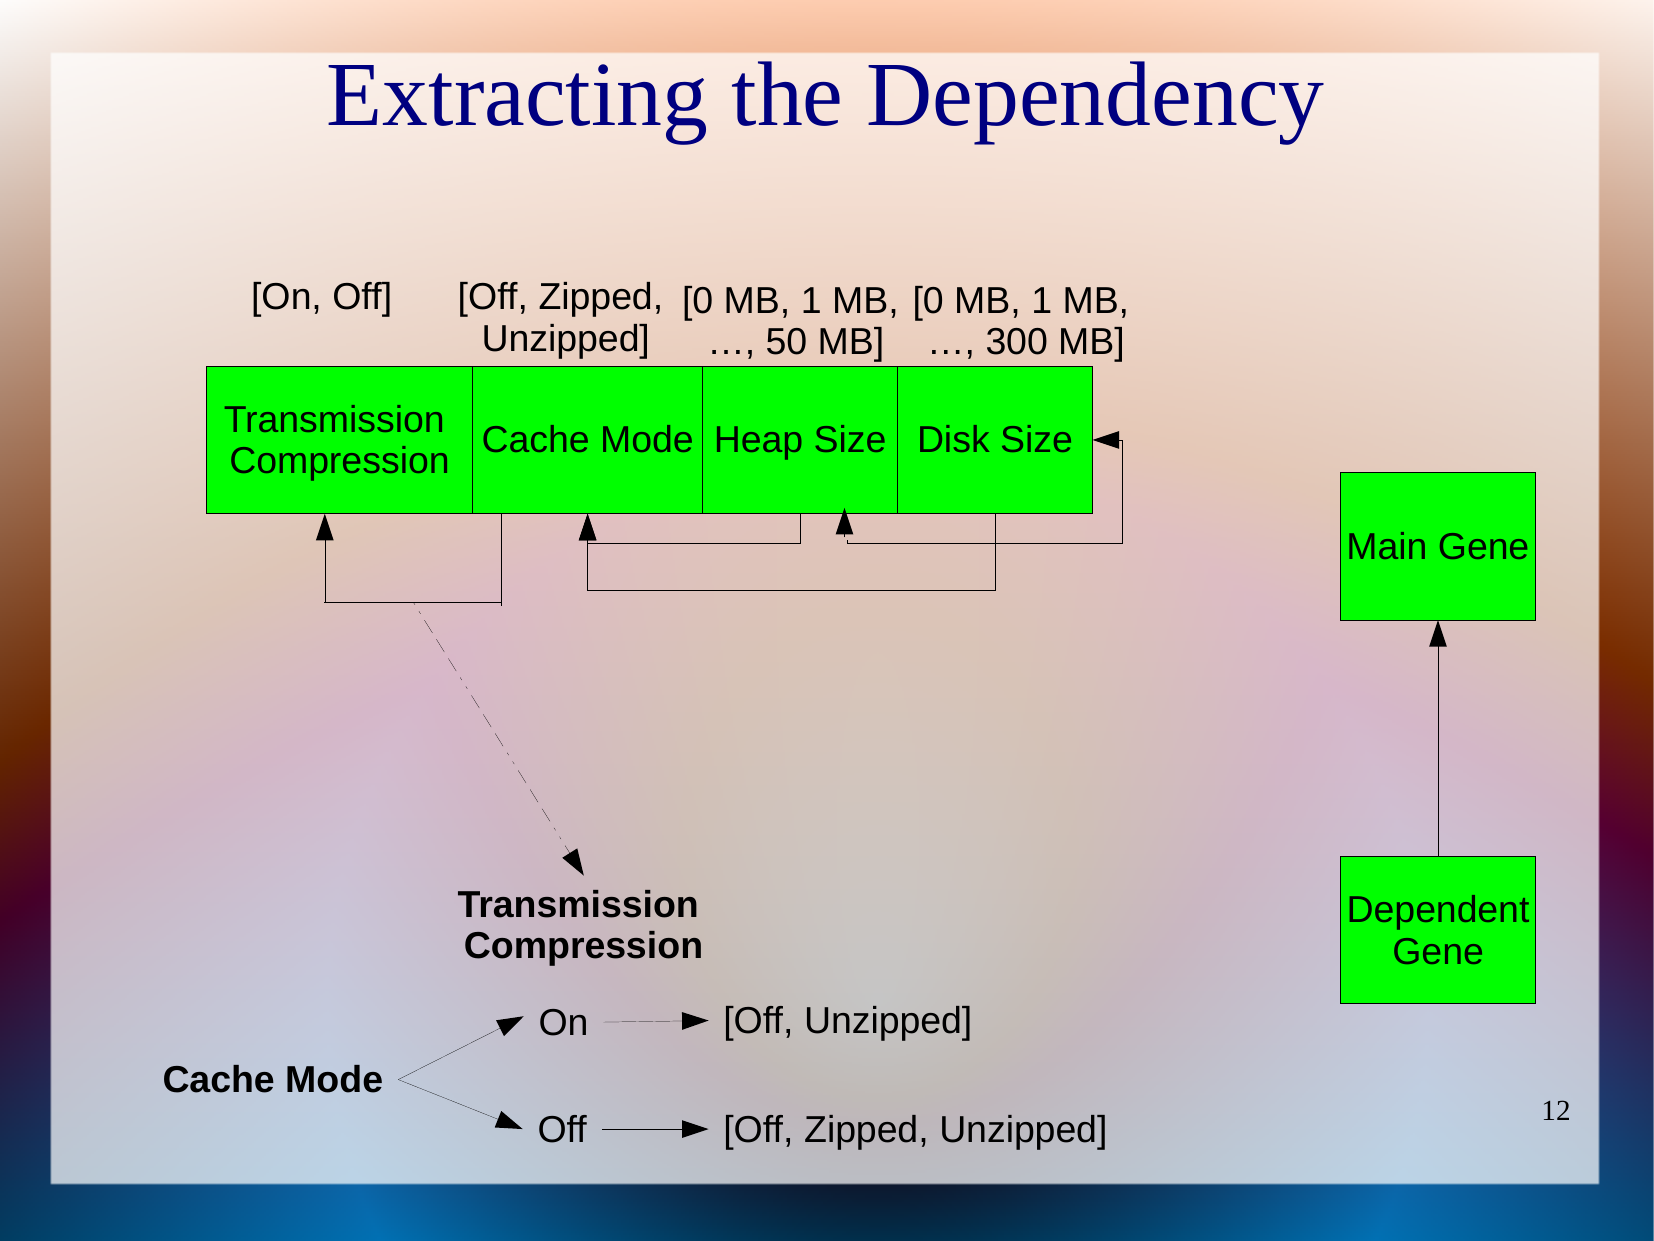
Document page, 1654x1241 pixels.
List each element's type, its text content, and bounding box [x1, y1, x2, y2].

text_box [0 MB, 1 MB, …, 300 MB] [897, 271, 1145, 371]
text_box On [523, 993, 604, 1051]
text_box Cache Mode [472, 367, 702, 514]
picture [0, 0, 1654, 1241]
text_box Off [522, 1100, 603, 1158]
text_box [Off, Unzipped] [708, 992, 988, 1049]
text_box [Off, Zipped, Unzipped] [708, 1100, 1124, 1158]
title Extracting the Dependency [82, 0, 1571, 198]
text_box [On, Off] [236, 267, 407, 325]
text_box [0 MB, 1 MB, …, 50 MB] [667, 271, 897, 371]
text_box [Off, Zipped, Unzipped] [442, 267, 689, 367]
text_box Transmission Compression [206, 366, 472, 514]
text_box Dependent Gene [1340, 856, 1536, 1004]
text_box Disk Size [897, 371, 1093, 514]
text_box Heap Size [702, 371, 897, 514]
text_box Main Gene [1340, 472, 1536, 621]
text_box Transmission Compression [442, 875, 725, 975]
text_box Cache Mode [147, 1051, 399, 1108]
